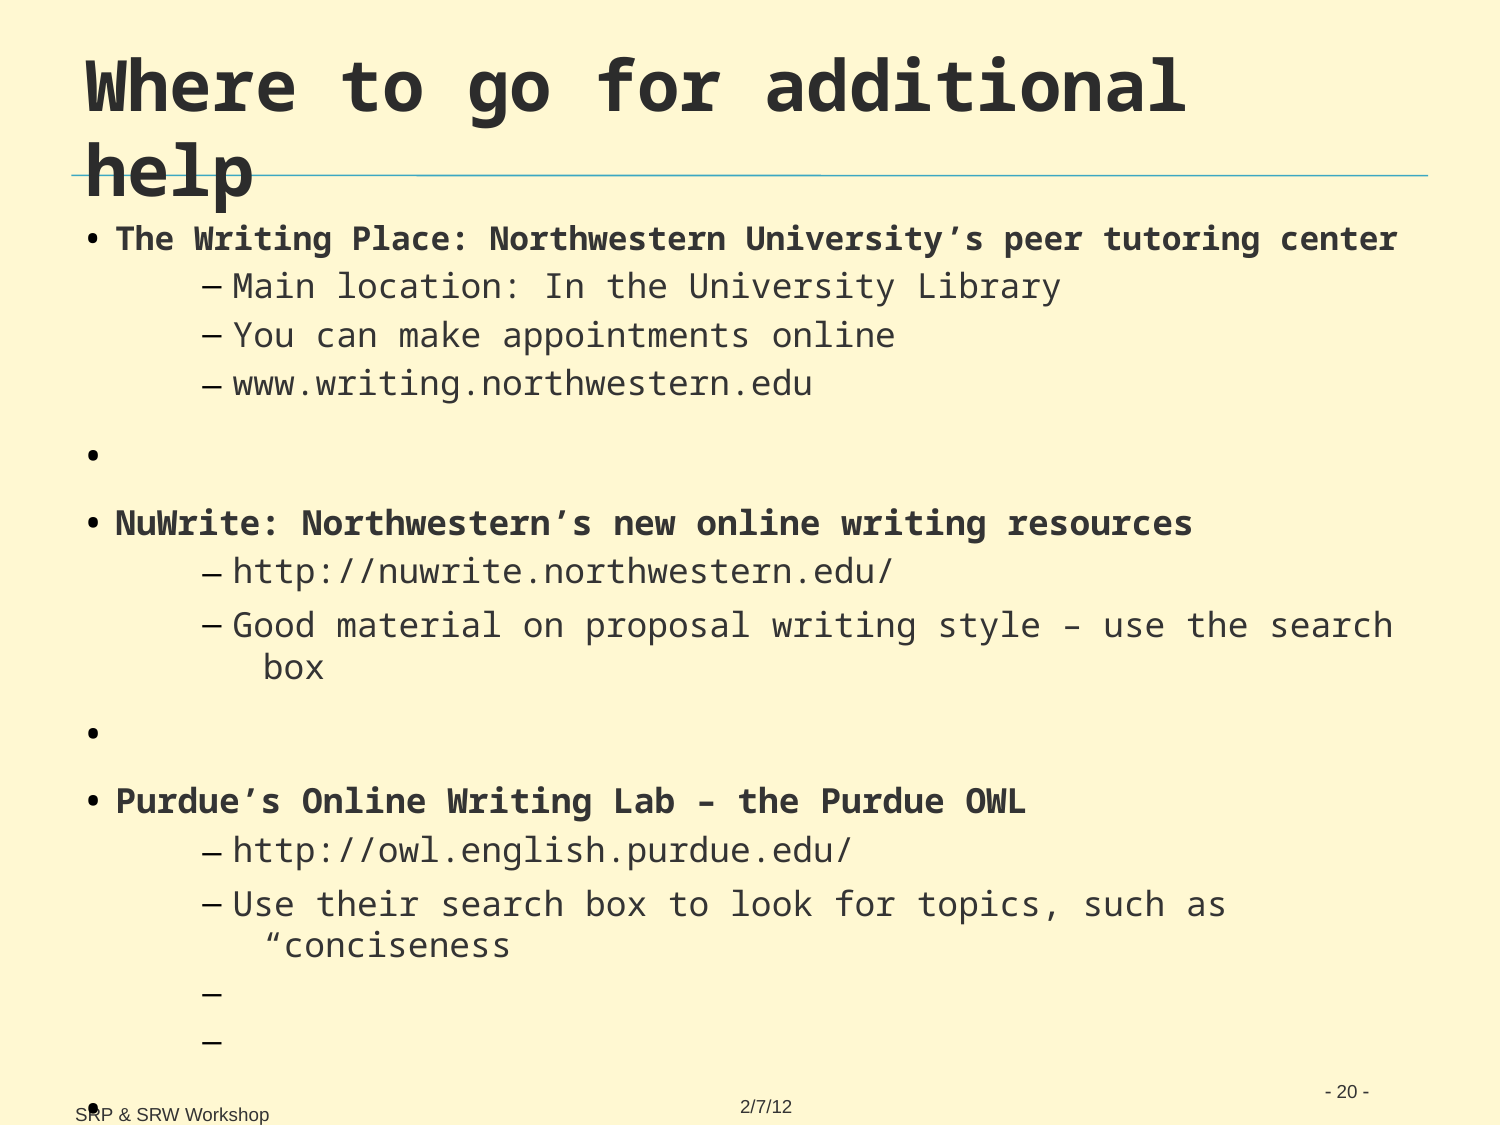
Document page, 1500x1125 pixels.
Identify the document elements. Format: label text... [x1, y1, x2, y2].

list The Writing Place: Northwestern University’s peer tutoring center Main location: In the University Library You can make appointments online www.writing.northwestern.edu NuWrite: Northwestern’s new online writing resources http://nuwrite.northwestern.edu/ Good material on proposal writing style – use the search box Purdue’s Online Writing Lab – the Purdue OWL http://owl.english.purdue.edu/ Use their search box to look for topics, such as “conciseness [71, 210, 1428, 984]
title Where to go for additional help [71, 34, 1321, 176]
text_box   [1325, 1074, 1438, 1125]
